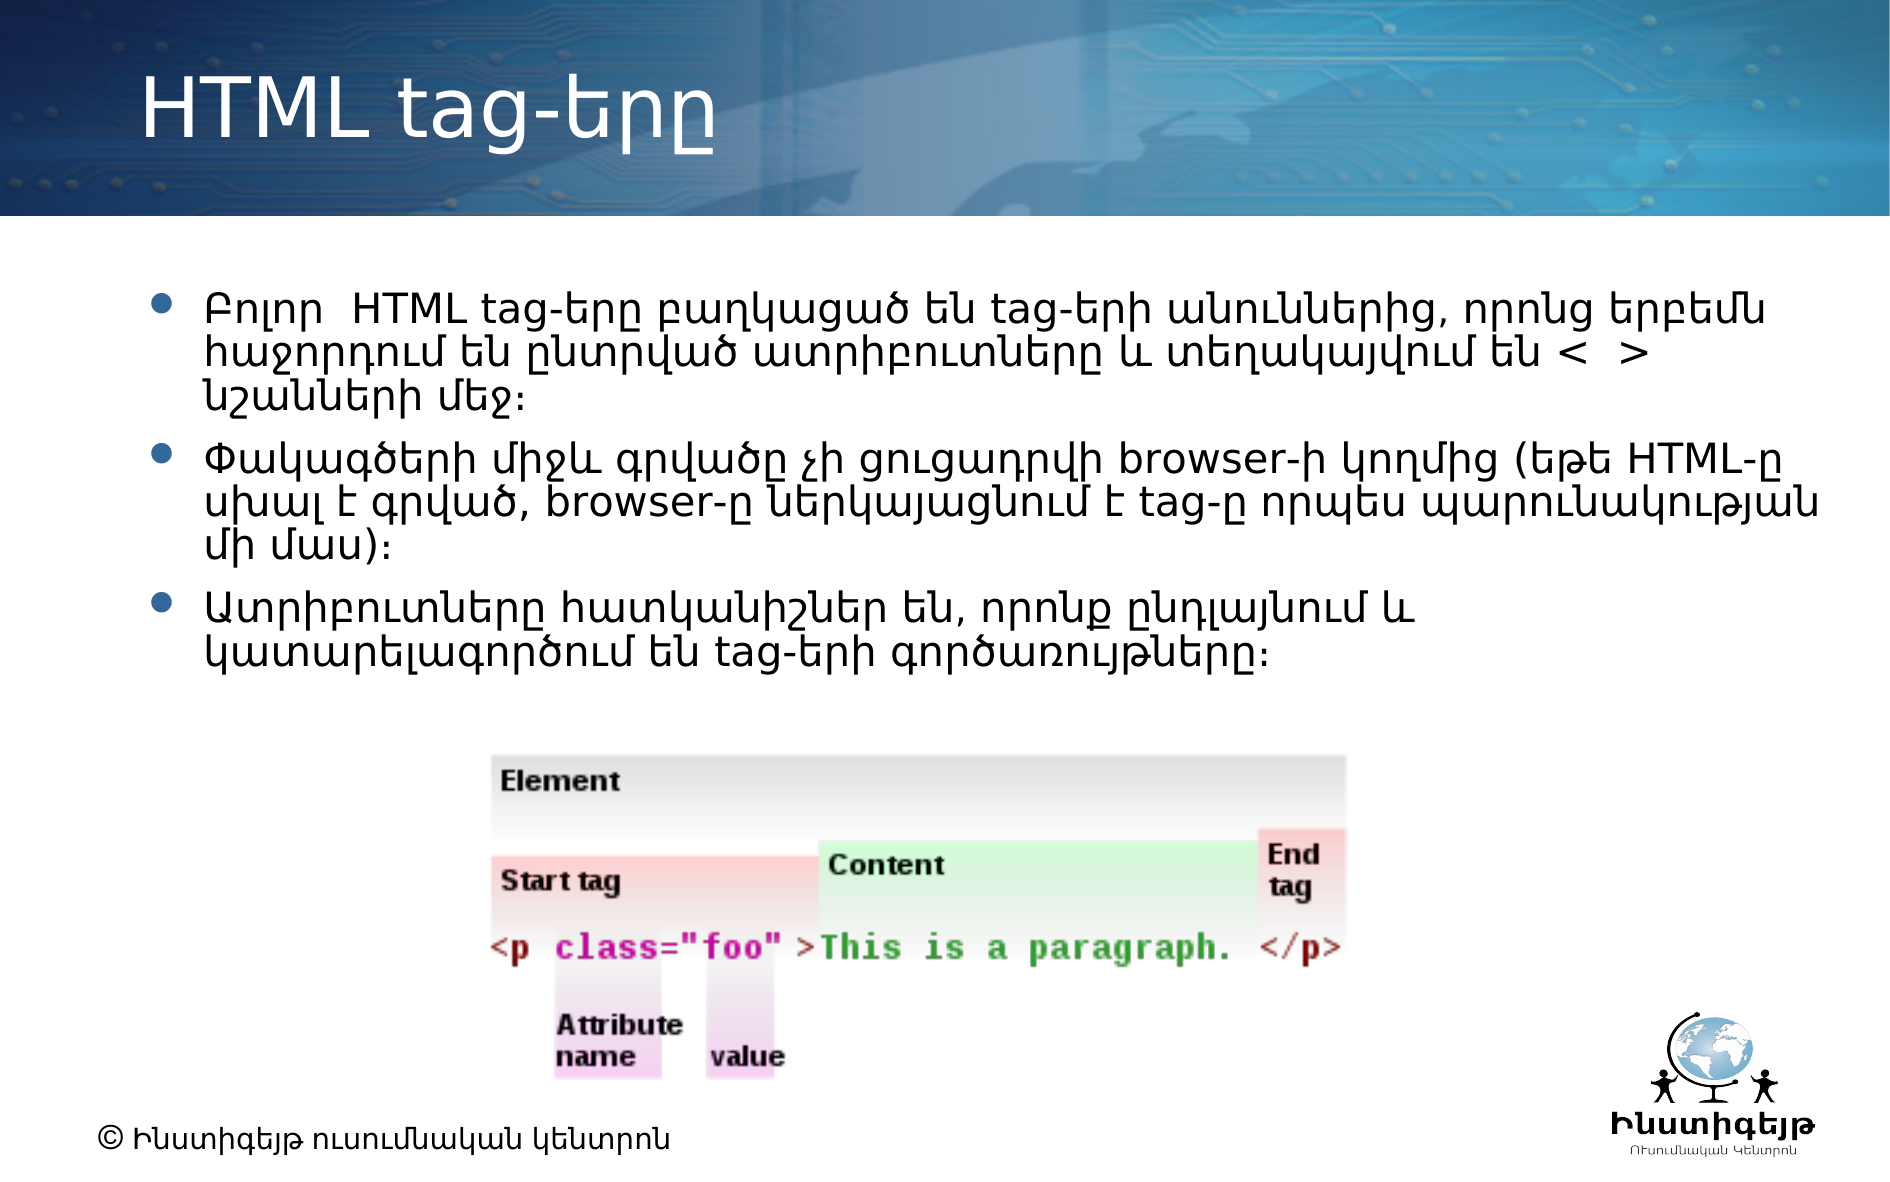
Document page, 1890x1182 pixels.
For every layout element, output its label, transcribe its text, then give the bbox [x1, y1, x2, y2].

picture [1612, 1012, 1815, 1157]
picture [487, 747, 1351, 1088]
list Բոլոր HTML tag-երը բաղկացած են tag-երի անուններից, որոնց երբեմն հաջորդում են ընտրված ատրիբուտները և տեղակայվում են < > նշանների մեջ։ Փակագծերի միջև գրվածը չի ցուցադրվի browser-ի կողմից (եթե HTML-ը սխալ է գրված, browser-ը ներկայացնում է tag-ը որպես պարունակության մի մաս)։ Ատրիբուտները հատկանիշներ են, որոնք ընդլայնում և կատարելագործում են tag-երի գործառույթները։ [148, 289, 1838, 305]
picture [0, 0, 1890, 216]
